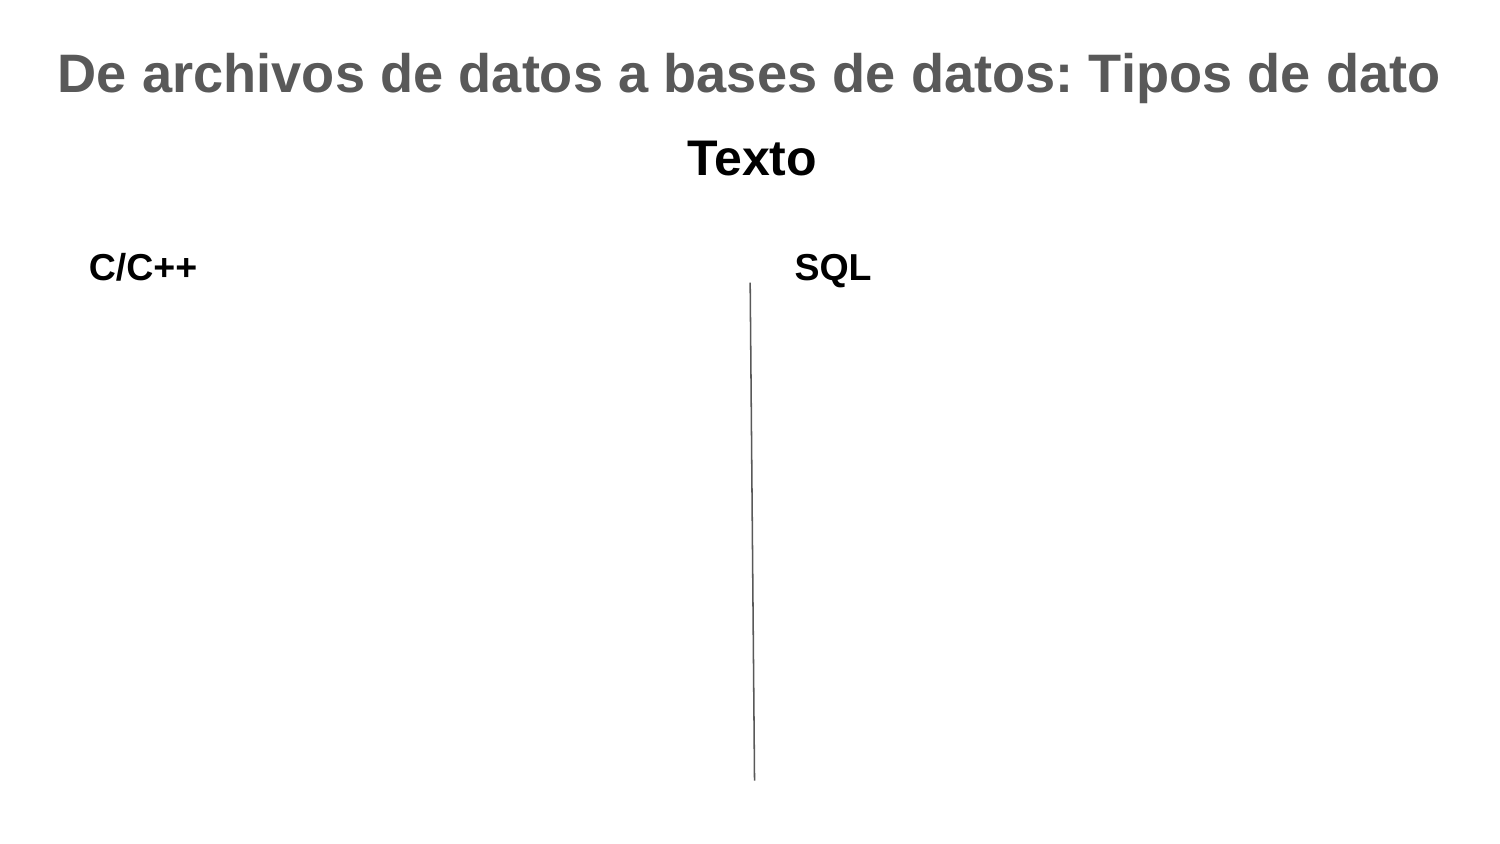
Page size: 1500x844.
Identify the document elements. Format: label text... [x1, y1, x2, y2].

text_box Texto [57, 110, 1448, 196]
subtitle De archivos de datos a bases de datos: Tipos de dato [0, 23, 1500, 154]
text_box C/C++ [73, 228, 248, 290]
text_box SQL [779, 228, 913, 290]
